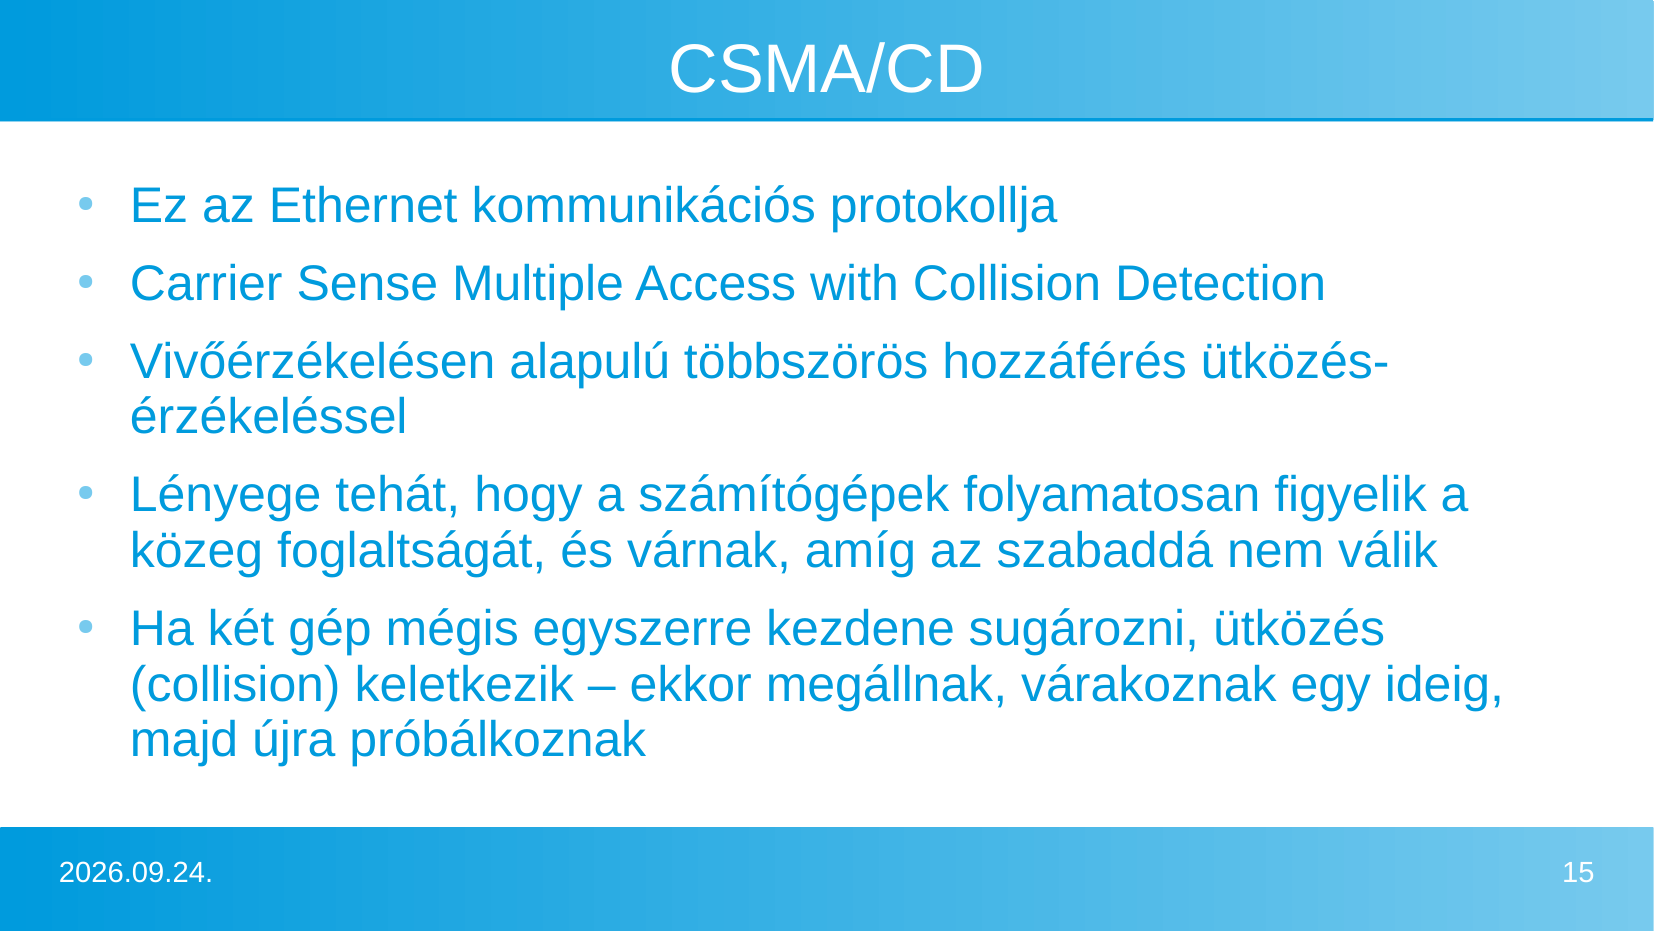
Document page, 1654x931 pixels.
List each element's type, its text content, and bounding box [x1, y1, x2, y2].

list Ez az Ethernet kommunikációs protokollja Carrier Sense Multiple Access with Collision Detection Vivőérzékelésen alapulú többszörös hozzáférés ütközés-érzékeléssel Lényege tehát, hogy a számítógépek folyamatosan figyelik a közeg foglaltságát, és várnak, amíg az szabaddá nem válik Ha két gép mégis egyszerre kezdene sugározni, ütközés (collision) keletkezik – ekkor megállnak, várakoznak egy ideig, majd újra próbálkoznak [59, 177, 1595, 768]
title CSMA/CD [59, 29, 1595, 108]
